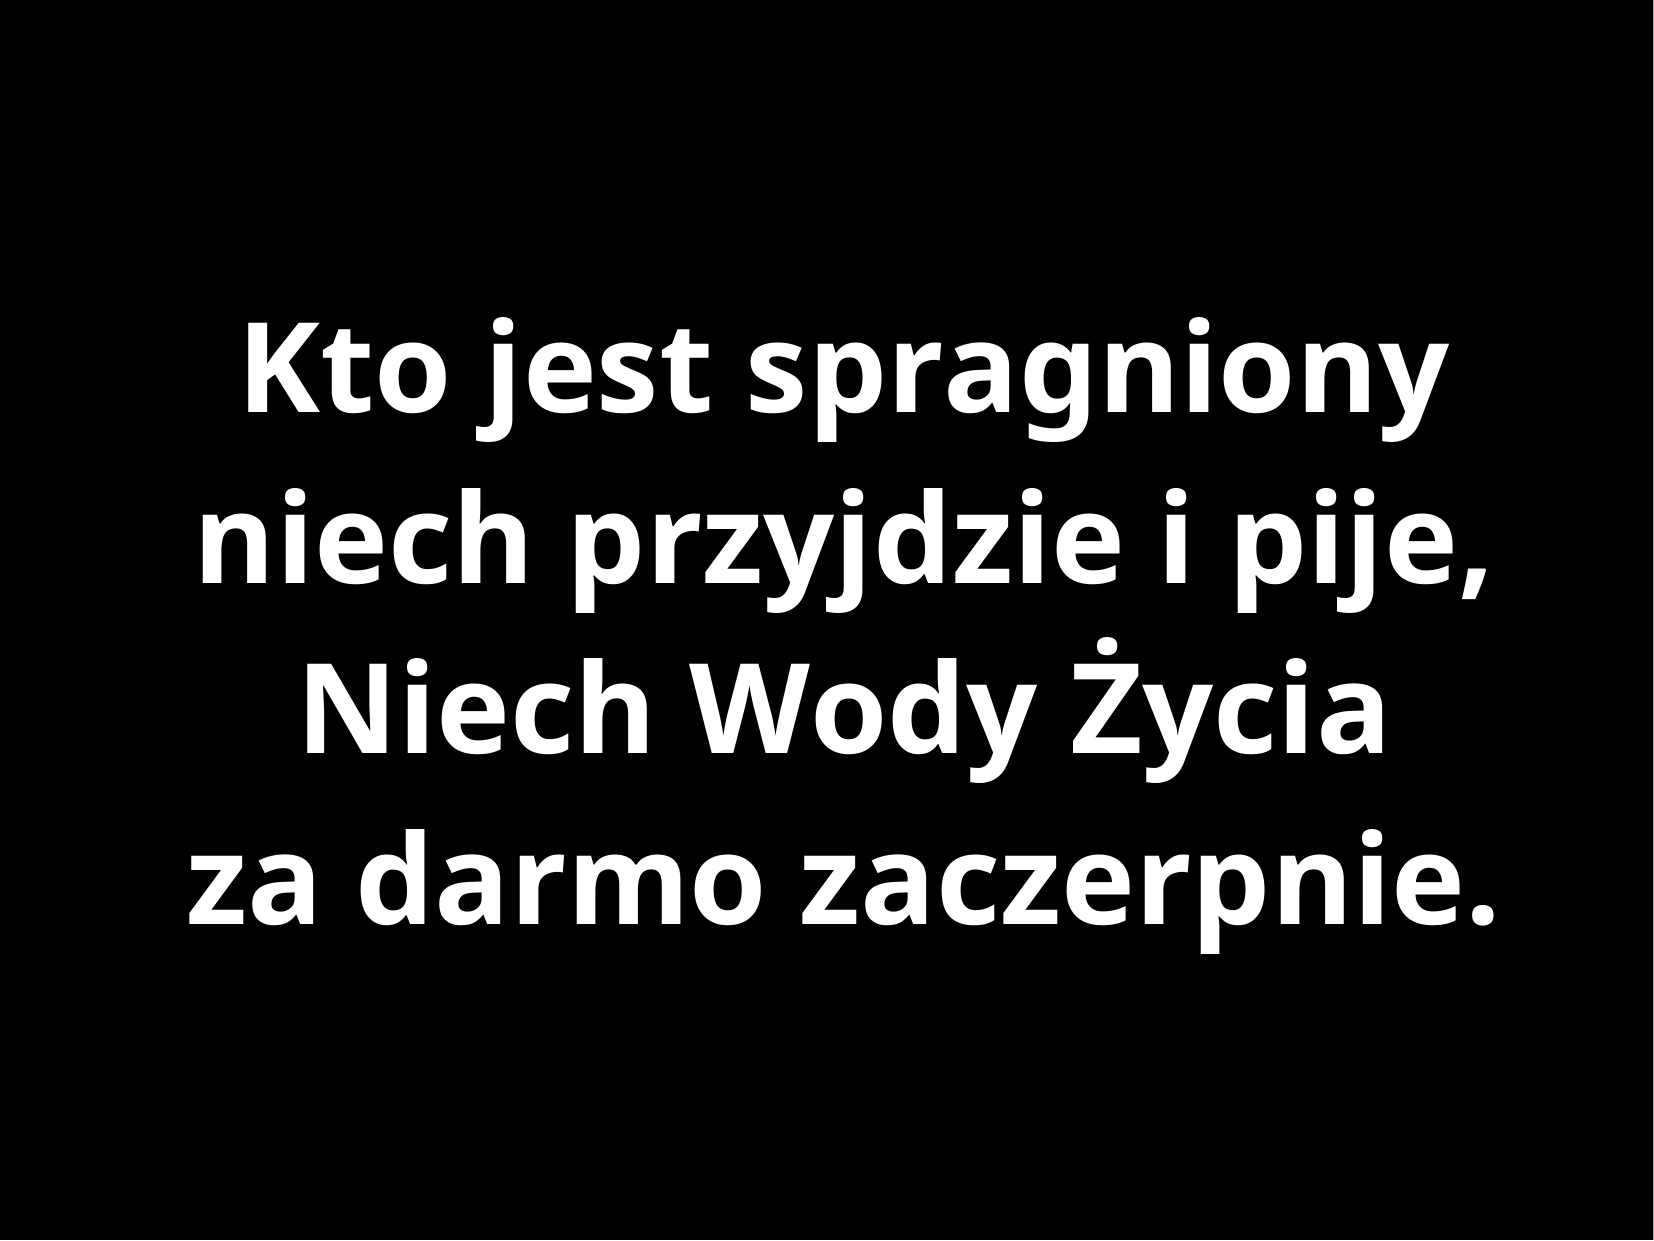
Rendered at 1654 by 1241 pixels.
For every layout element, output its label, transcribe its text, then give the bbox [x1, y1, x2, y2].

subtitle Kto jest spragniony niech przyjdzie i pije, Niech Wody Życia za darmo zaczerpnie. [0, 0, 1654, 1241]
